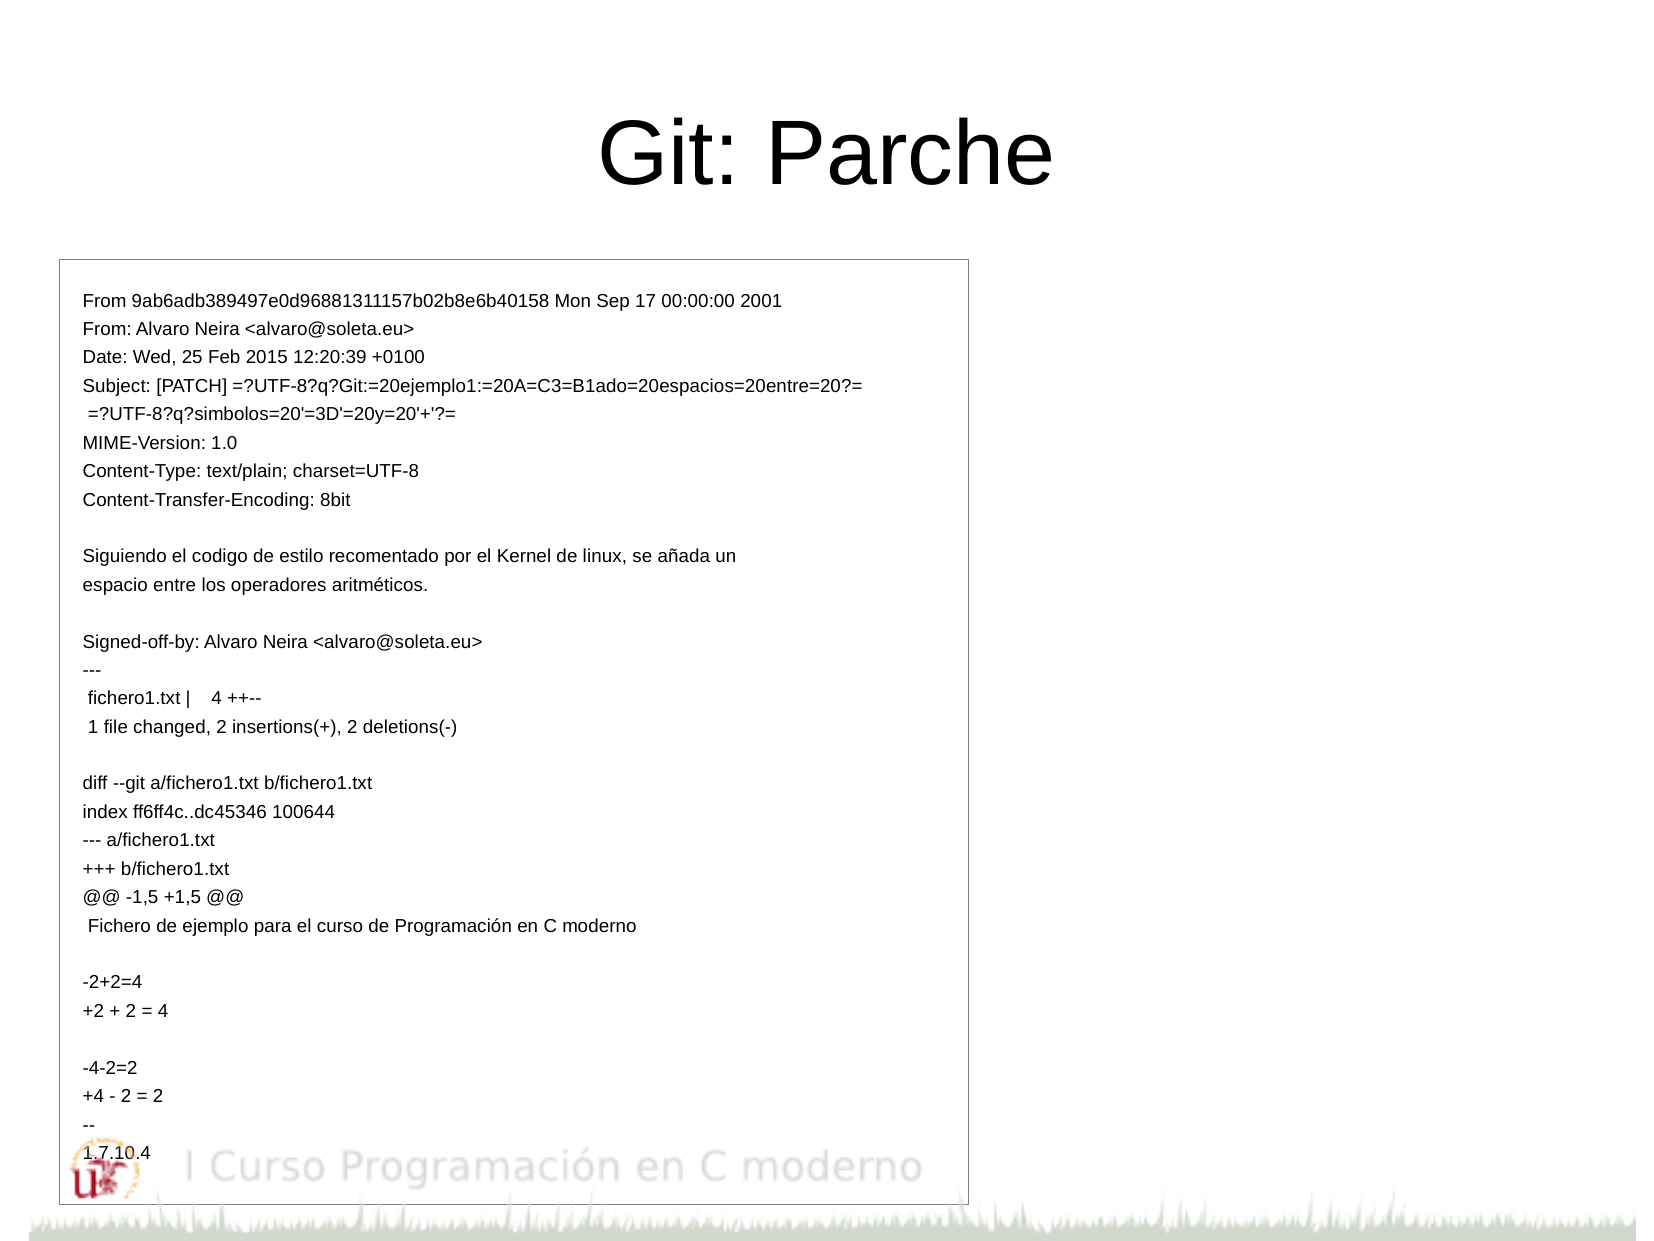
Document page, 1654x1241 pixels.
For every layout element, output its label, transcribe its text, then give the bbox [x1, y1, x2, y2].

list From 9ab6adb389497e0d96881311157b02b8e6b40158 Mon Sep 17 00:00:00 2001 From: Alvaro Neira <alvaro@soleta.eu> Date: Wed, 25 Feb 2015 12:20:39 +0100 Subject: [PATCH] =?UTF-8?q?Git:=20ejemplo1:=20A=C3=B1ado=20espacios=20entre=20?= =?UTF-8?q?simbolos=20'=3D'=20y=20'+'?= MIME-Version: 1.0 Content-Type: text/plain; charset=UTF-8 Content-Transfer-Encoding: 8bit Siguiendo el codigo de estilo recomentado por el Kernel de linux, se añada un espacio entre los operadores aritméticos. Signed-off-by: Alvaro Neira <alvaro@soleta.eu> --- fichero1.txt | 4 ++-- 1 file changed, 2 insertions(+), 2 deletions(-) diff --git a/fichero1.txt b/fichero1.txt index ff6ff4c..dc45346 100644 --- a/fichero1.txt +++ b/fichero1.txt @@ -1,5 +1,5 @@ Fichero de ejemplo para el curso de Programación en C moderno -2+2=4 +2 + 2 = 4 -4-2=2 +4 - 2 = 2 -- 1.7.10.4 [82, 290, 1538, 1133]
picture [29, 1133, 1636, 1241]
title Git: Parche [82, 49, 1571, 257]
text_box [59, 259, 969, 1133]
